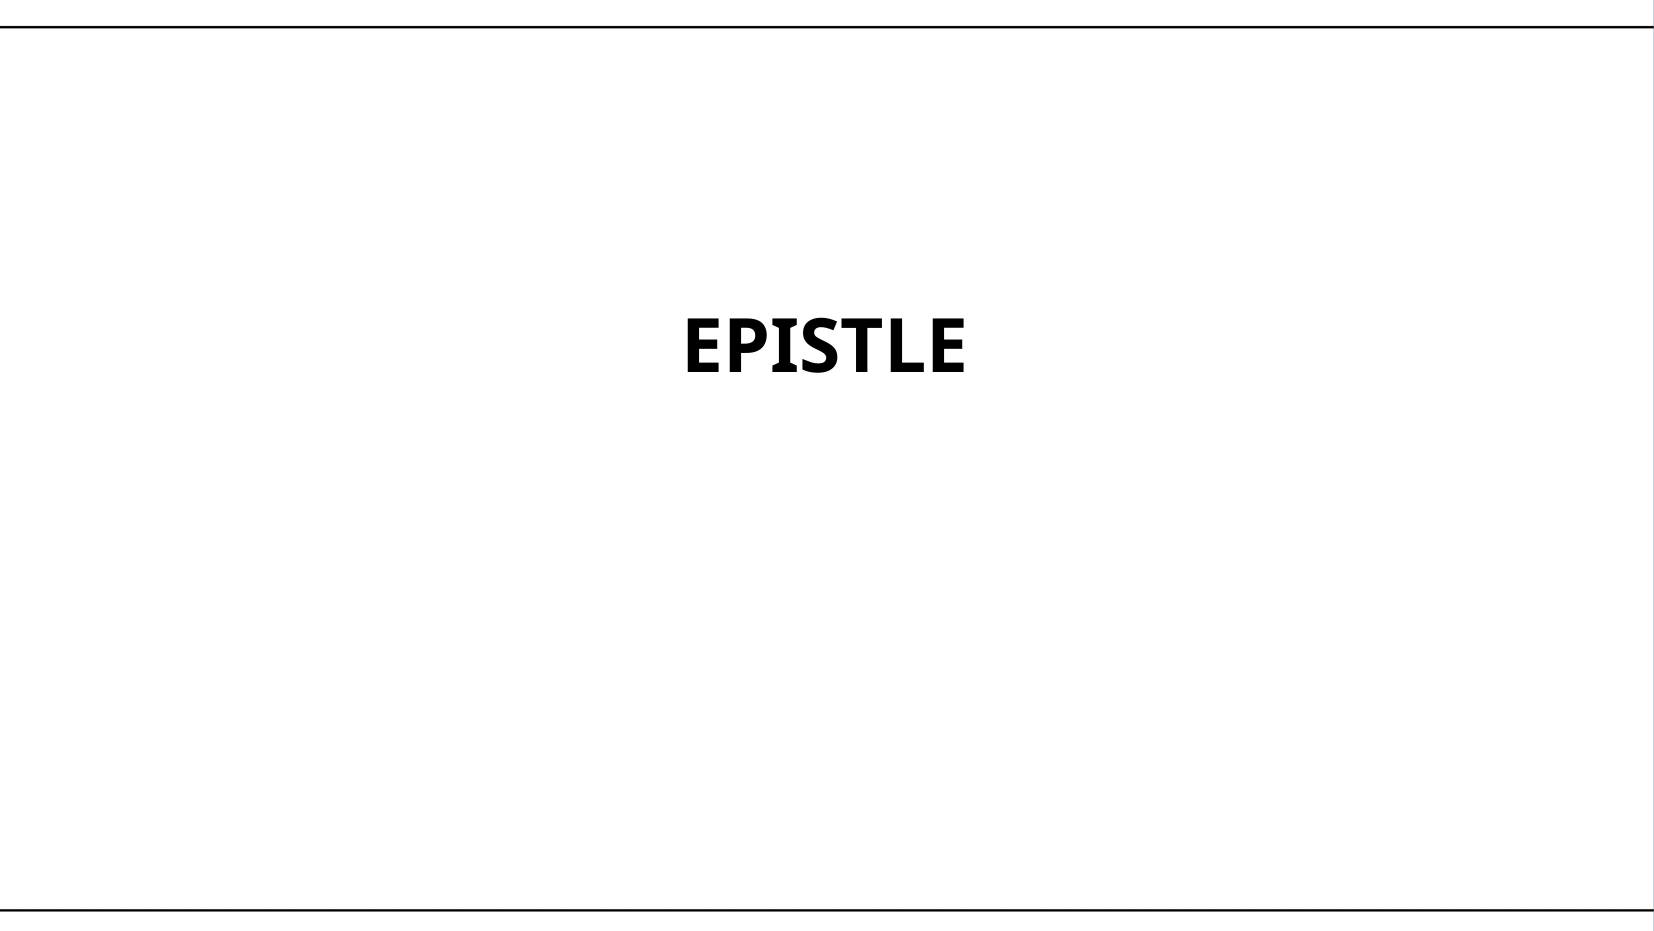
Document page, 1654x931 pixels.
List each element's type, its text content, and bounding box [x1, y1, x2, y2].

text_box EPISTLE [225, 285, 1426, 400]
picture [0, 0, 1654, 931]
